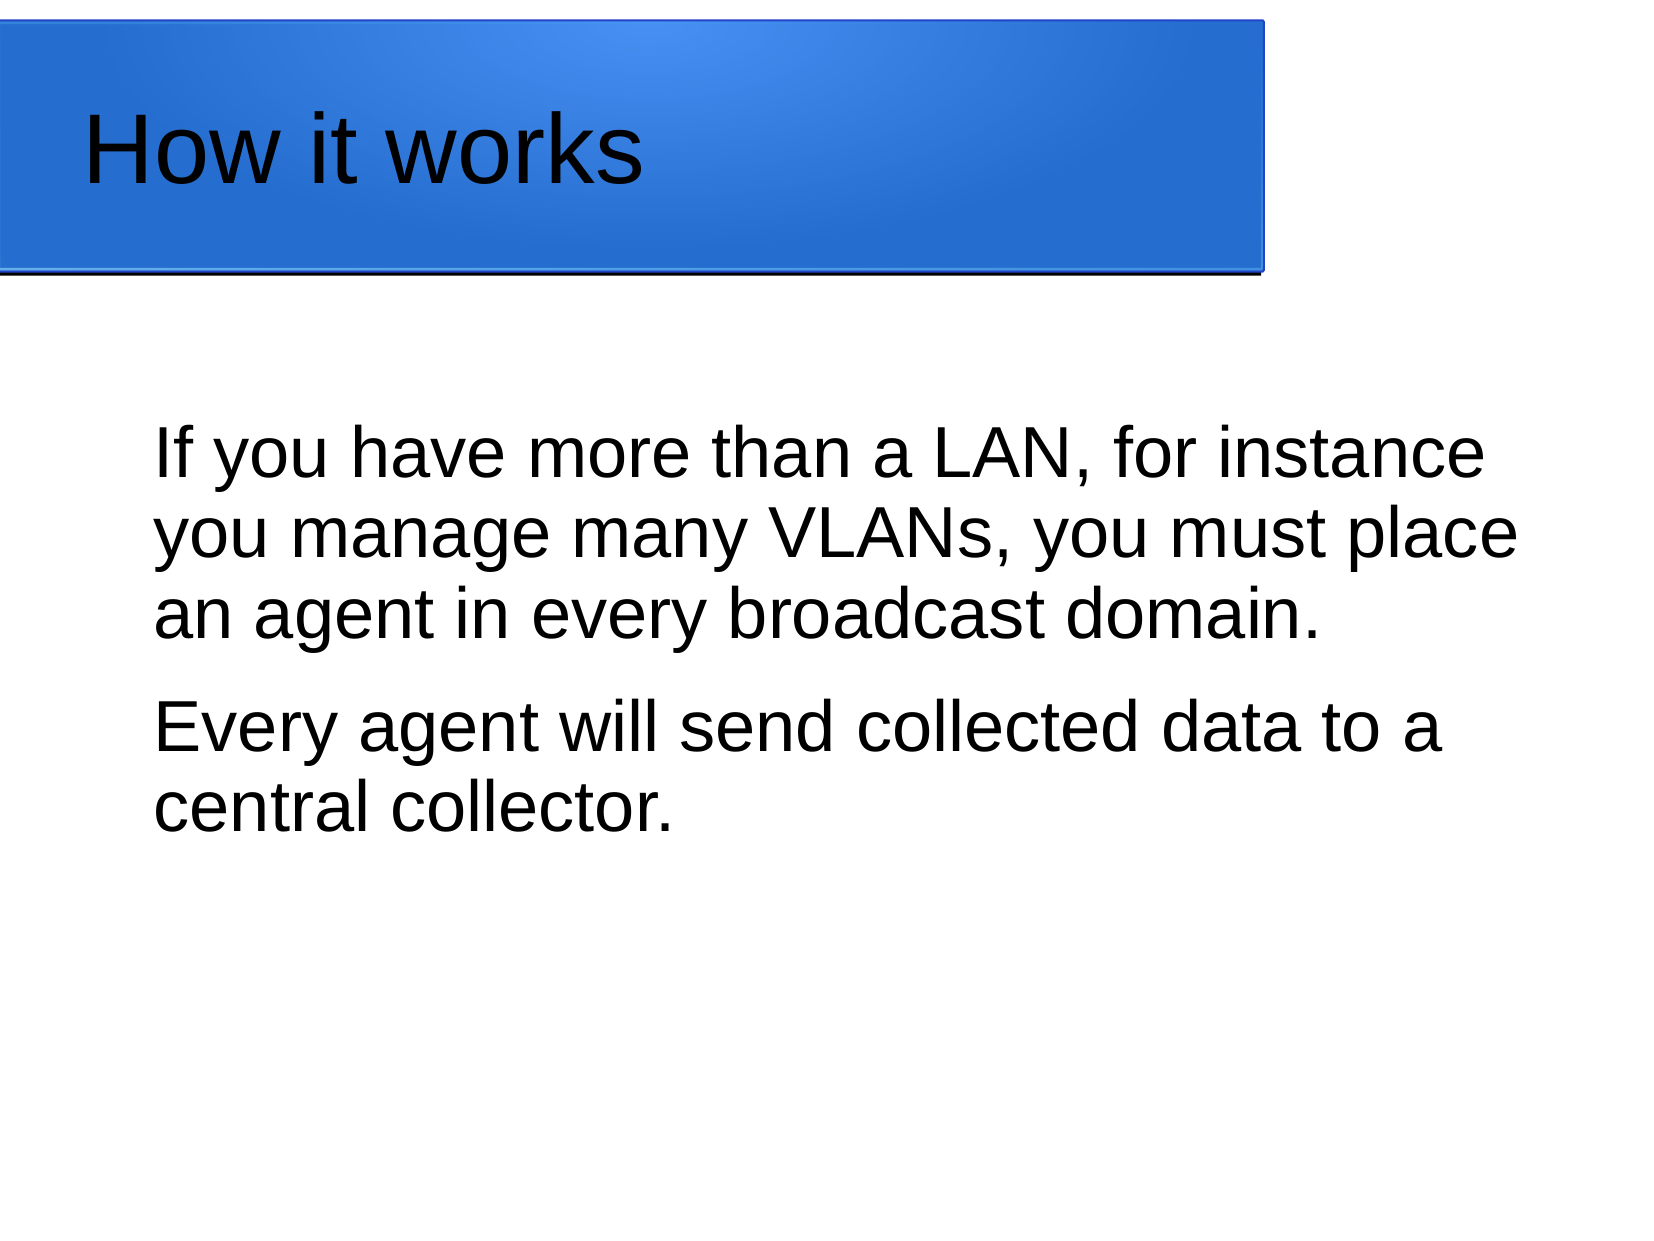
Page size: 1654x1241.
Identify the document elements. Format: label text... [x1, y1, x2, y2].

title How it works [82, 47, 1235, 252]
list If you have more than a LAN, for instance you manage many VLANs, you must place an agent in every broadcast domain. Every agent will send collected data to a central collector. [82, 299, 1571, 1019]
